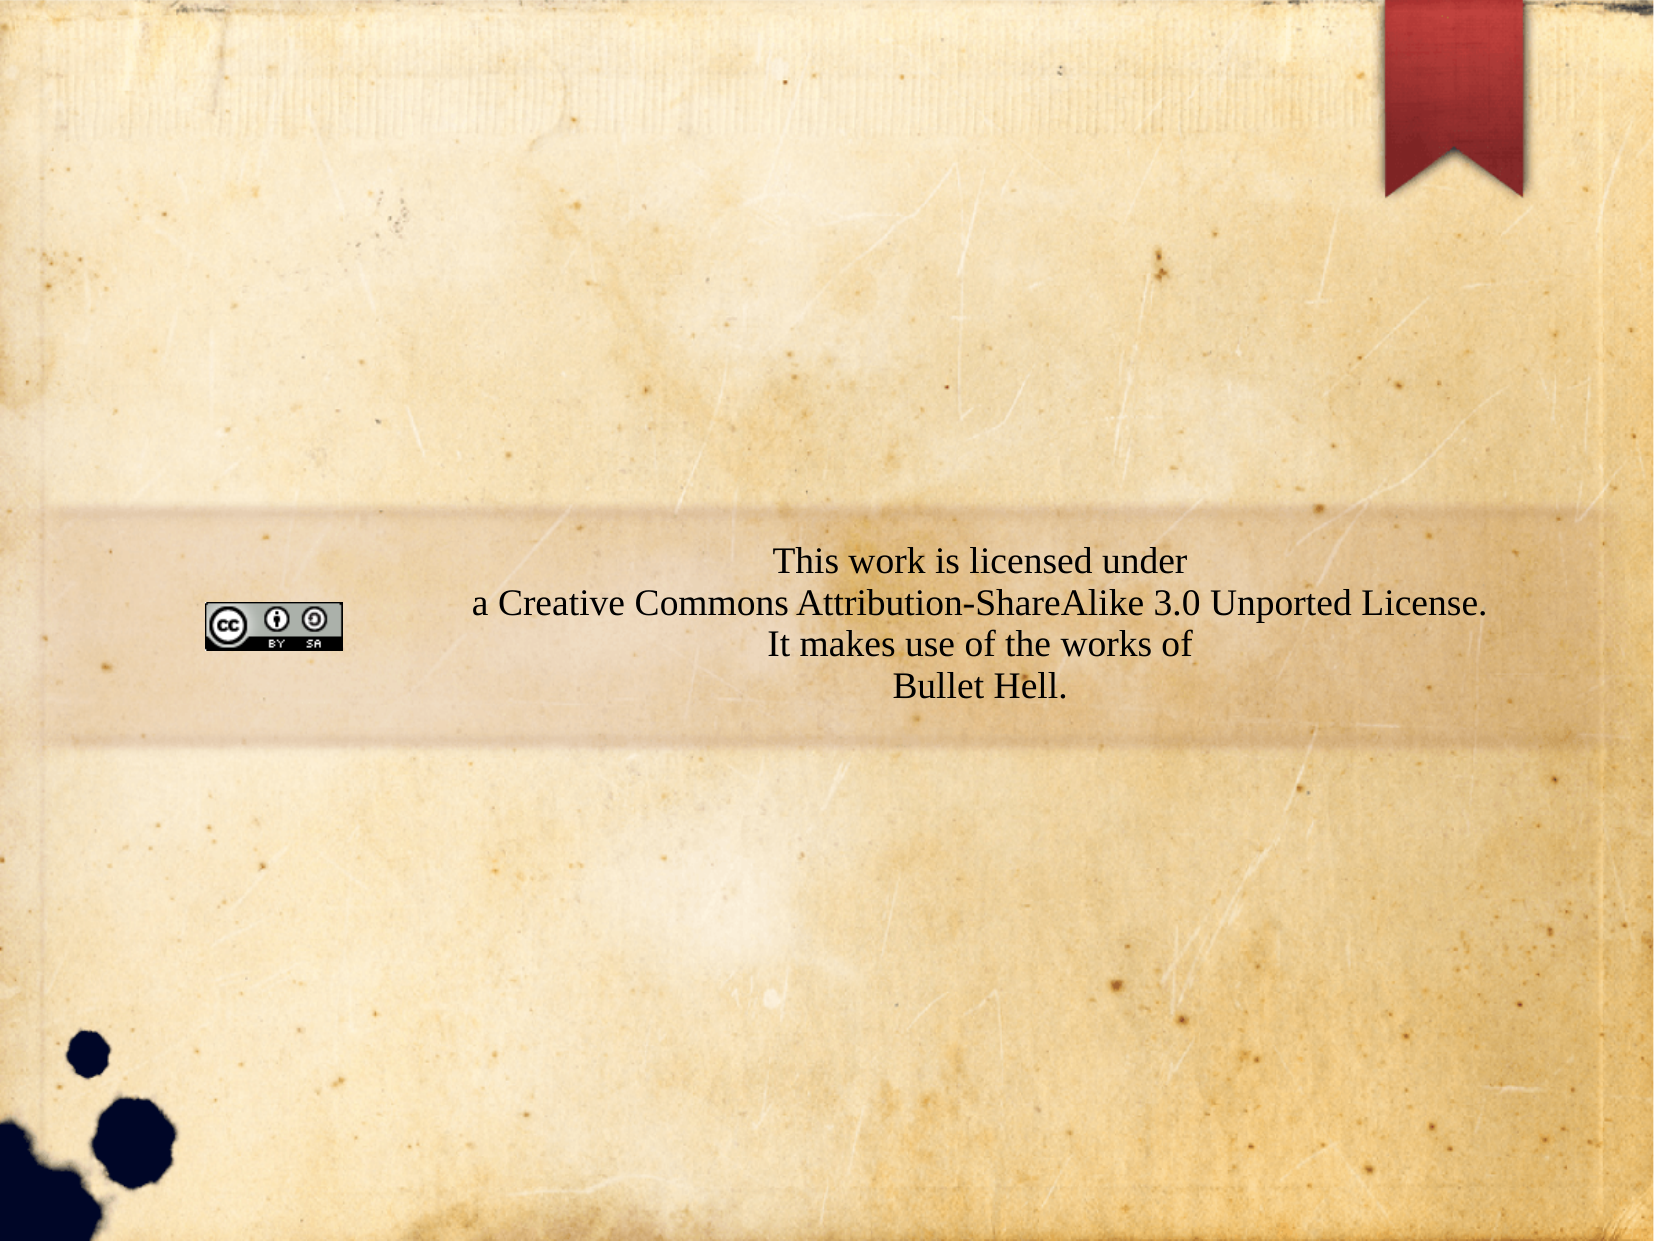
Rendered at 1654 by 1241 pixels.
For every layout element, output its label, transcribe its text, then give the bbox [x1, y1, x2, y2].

title This work is licensed under a Creative Commons Attribution-ShareAlike 3.0 Unported License. It makes use of the works of Bullet Hell. [431, 519, 1530, 727]
picture [0, 0, 1654, 1241]
